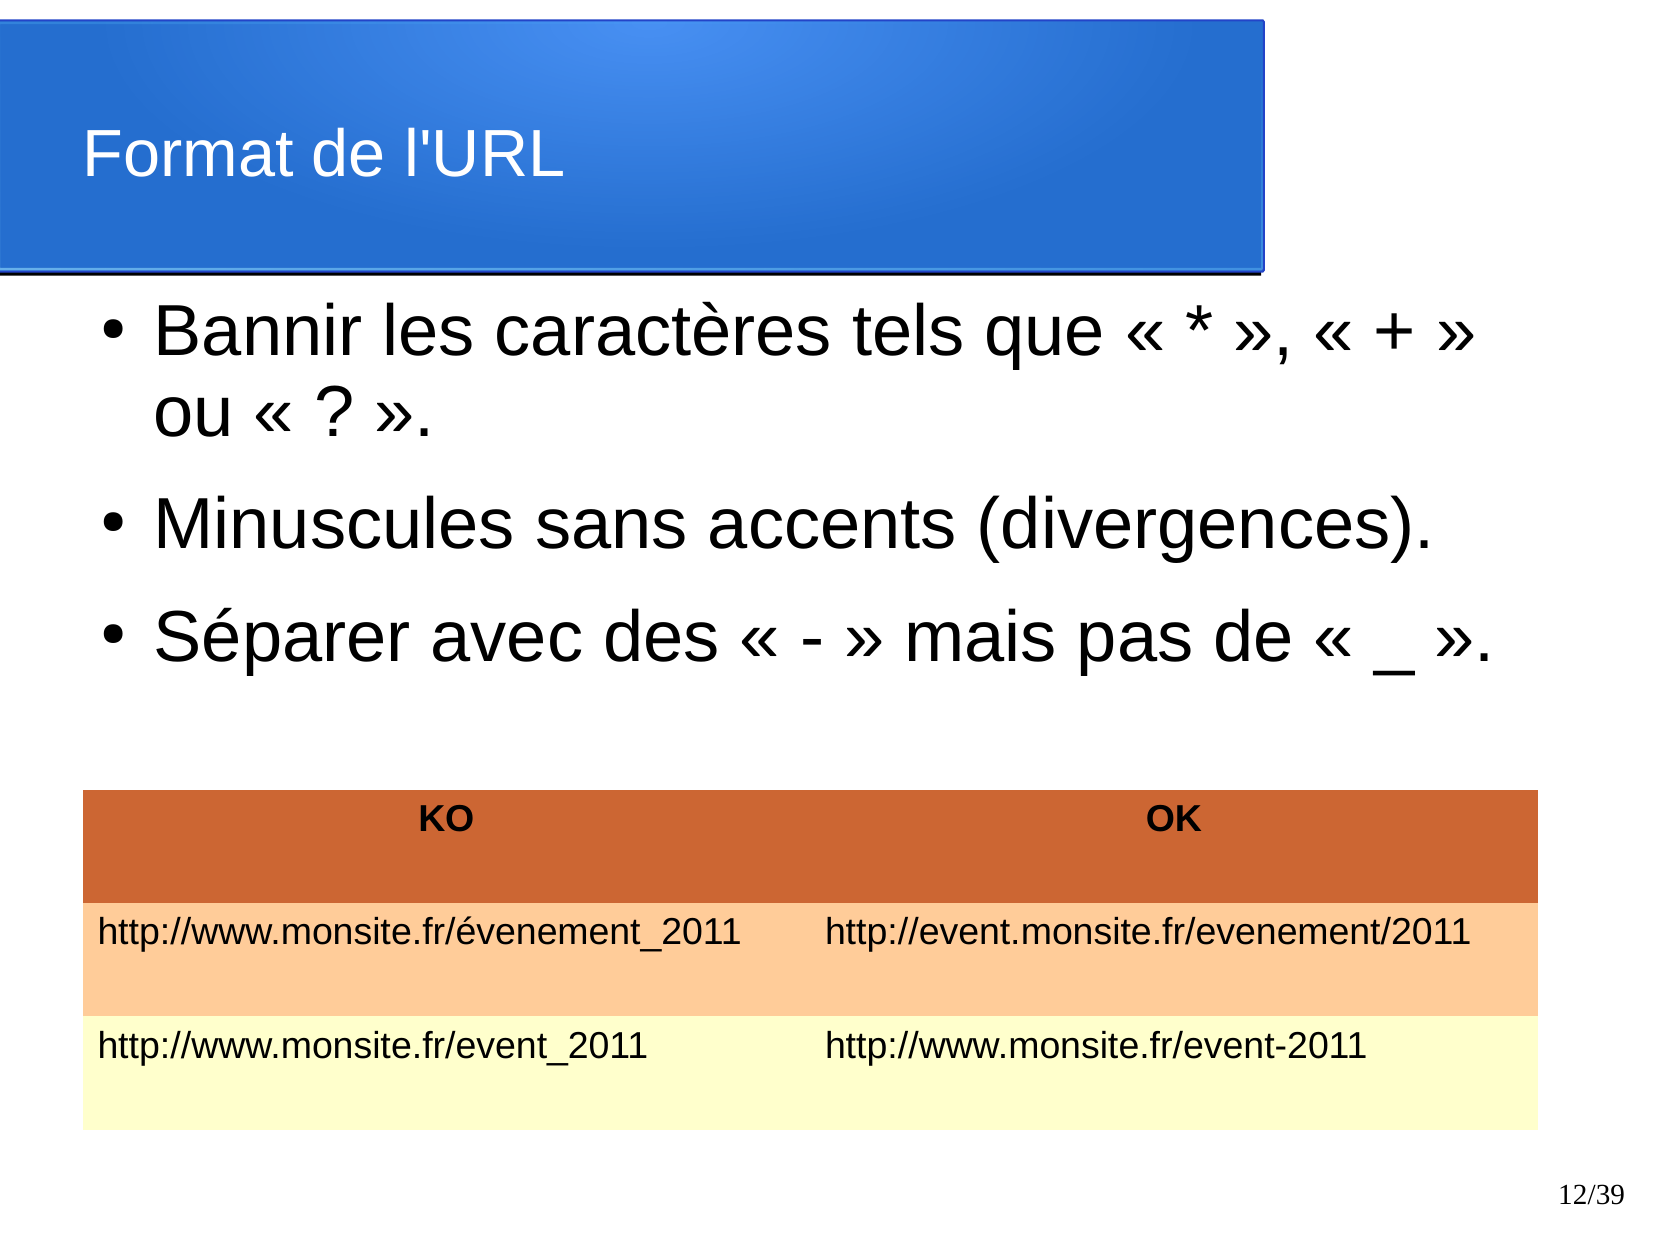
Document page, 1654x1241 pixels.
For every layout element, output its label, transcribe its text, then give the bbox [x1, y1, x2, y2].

table_cell http://www.monsite.fr/event_2011 [83, 1016, 810, 1130]
table_cell http://www.monsite.fr/event-2011 [810, 1016, 1538, 1130]
table_cell http://www.monsite.fr/évenement_2011 [83, 903, 810, 1016]
title Format de l'URL [82, 49, 1250, 257]
list Bannir les caractères tels que « * », « + » ou « ? ». Minuscules sans accents (divergences). Séparer avec des « - » mais pas de « _ ». [82, 290, 1538, 677]
table_header OK [810, 790, 1538, 903]
table_header KO [83, 790, 810, 903]
table_cell http://event.monsite.fr/evenement/2011 [810, 903, 1538, 1016]
